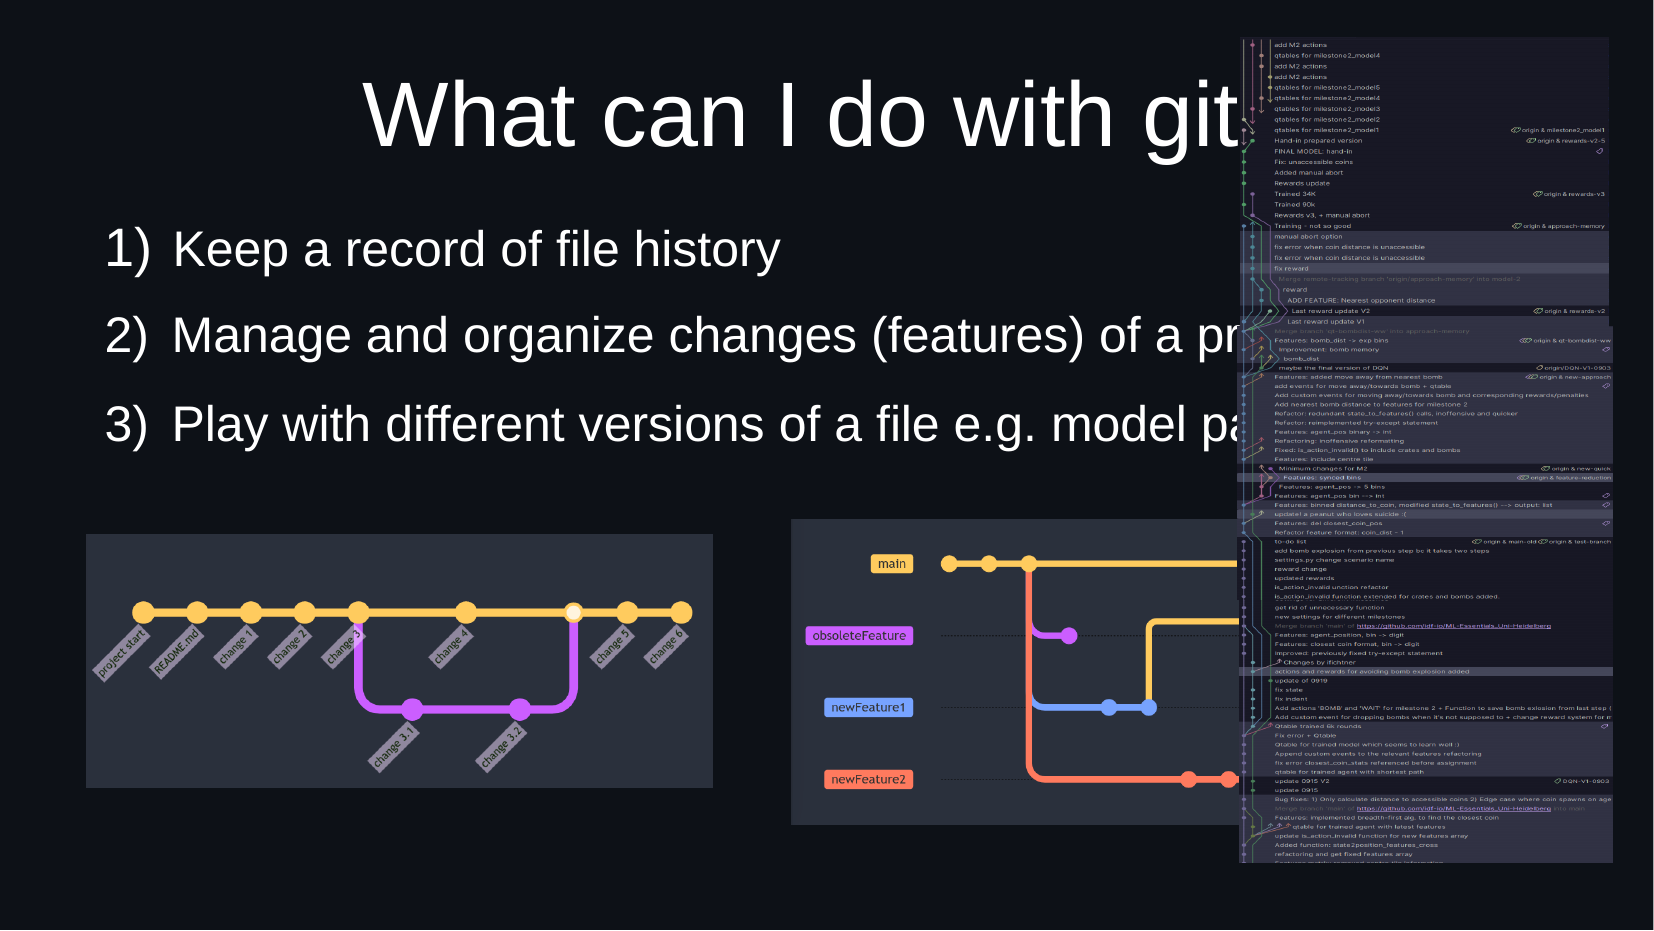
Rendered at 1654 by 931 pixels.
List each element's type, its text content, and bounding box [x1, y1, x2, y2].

picture [791, 37, 1613, 863]
picture [86, 534, 713, 788]
title What can I do with git? [82, 37, 1240, 193]
list Keep a record of file history Manage and organize changes (features) of a project Play with different versions of a file e.g. model parameters [86, 217, 1240, 488]
